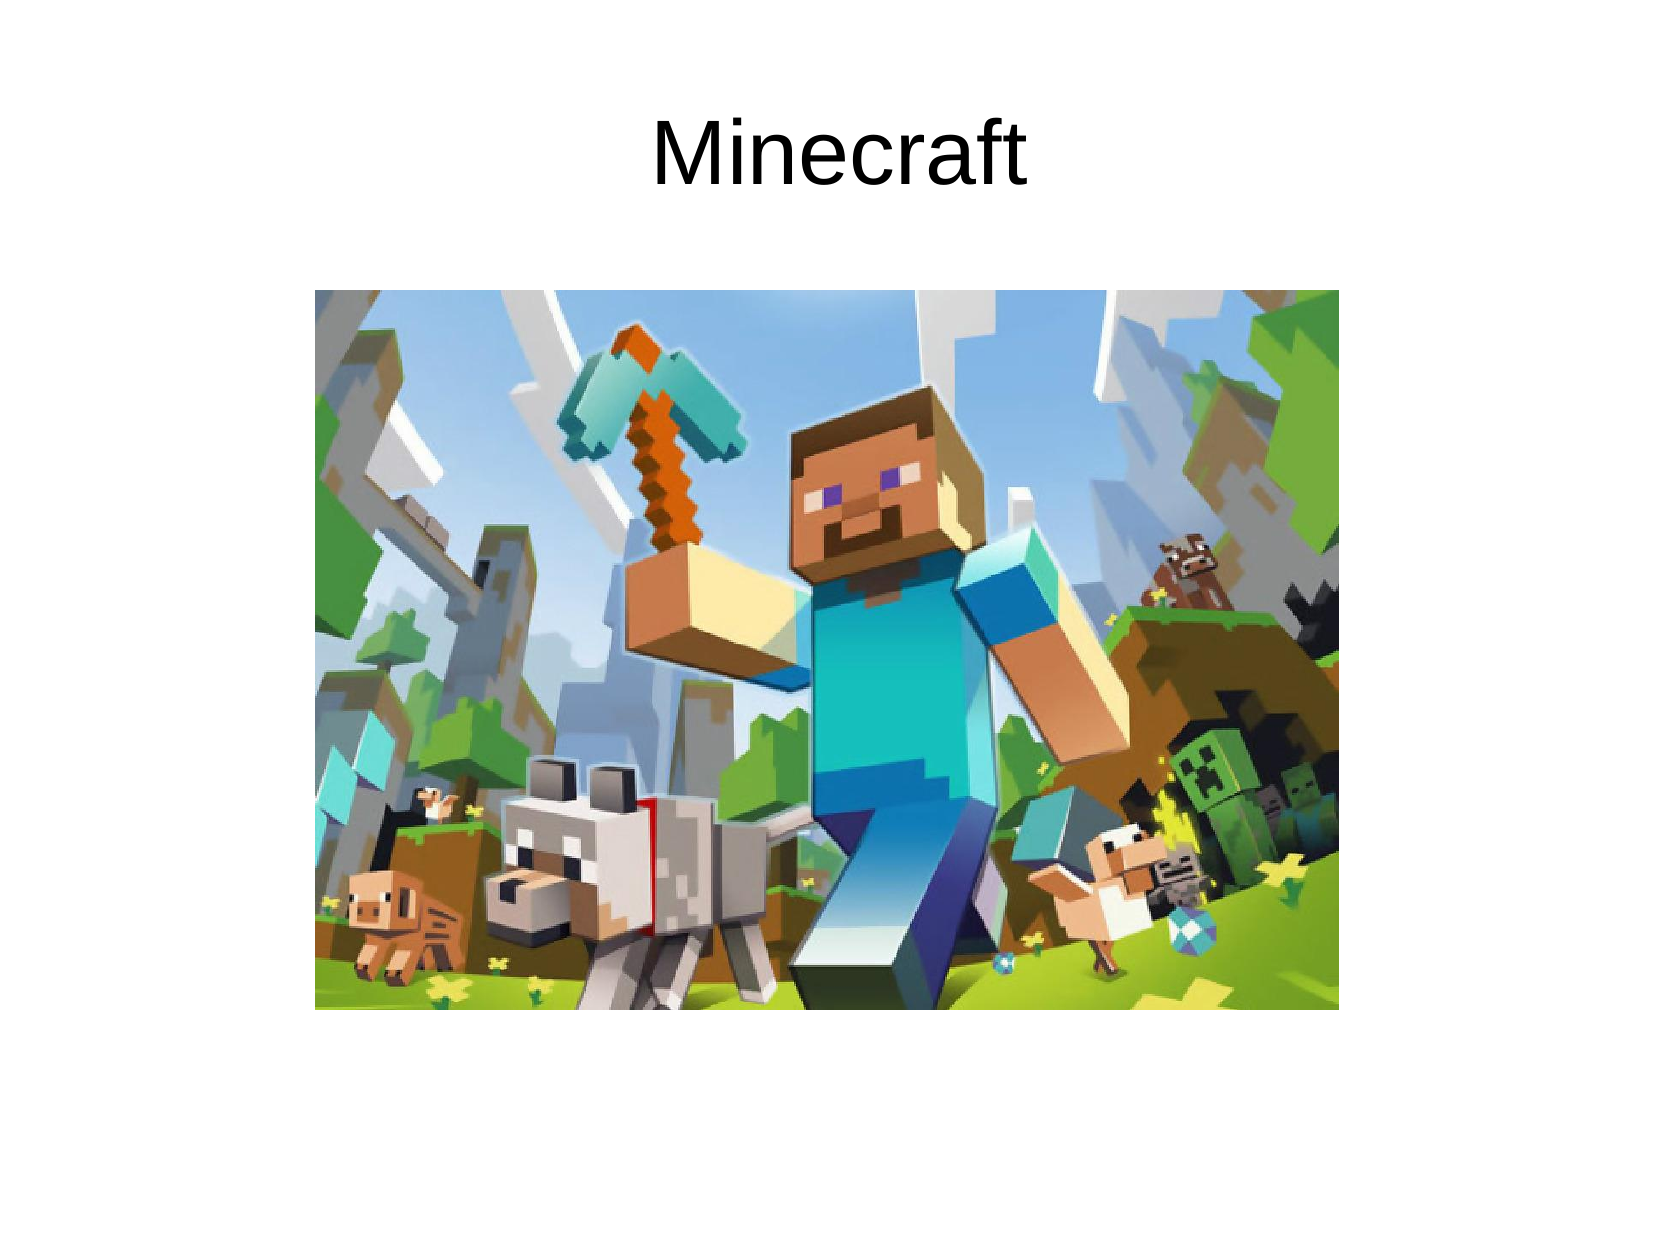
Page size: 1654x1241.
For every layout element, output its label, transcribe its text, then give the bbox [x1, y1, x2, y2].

picture [315, 290, 1339, 1010]
title Minecraft [82, 49, 1571, 257]
